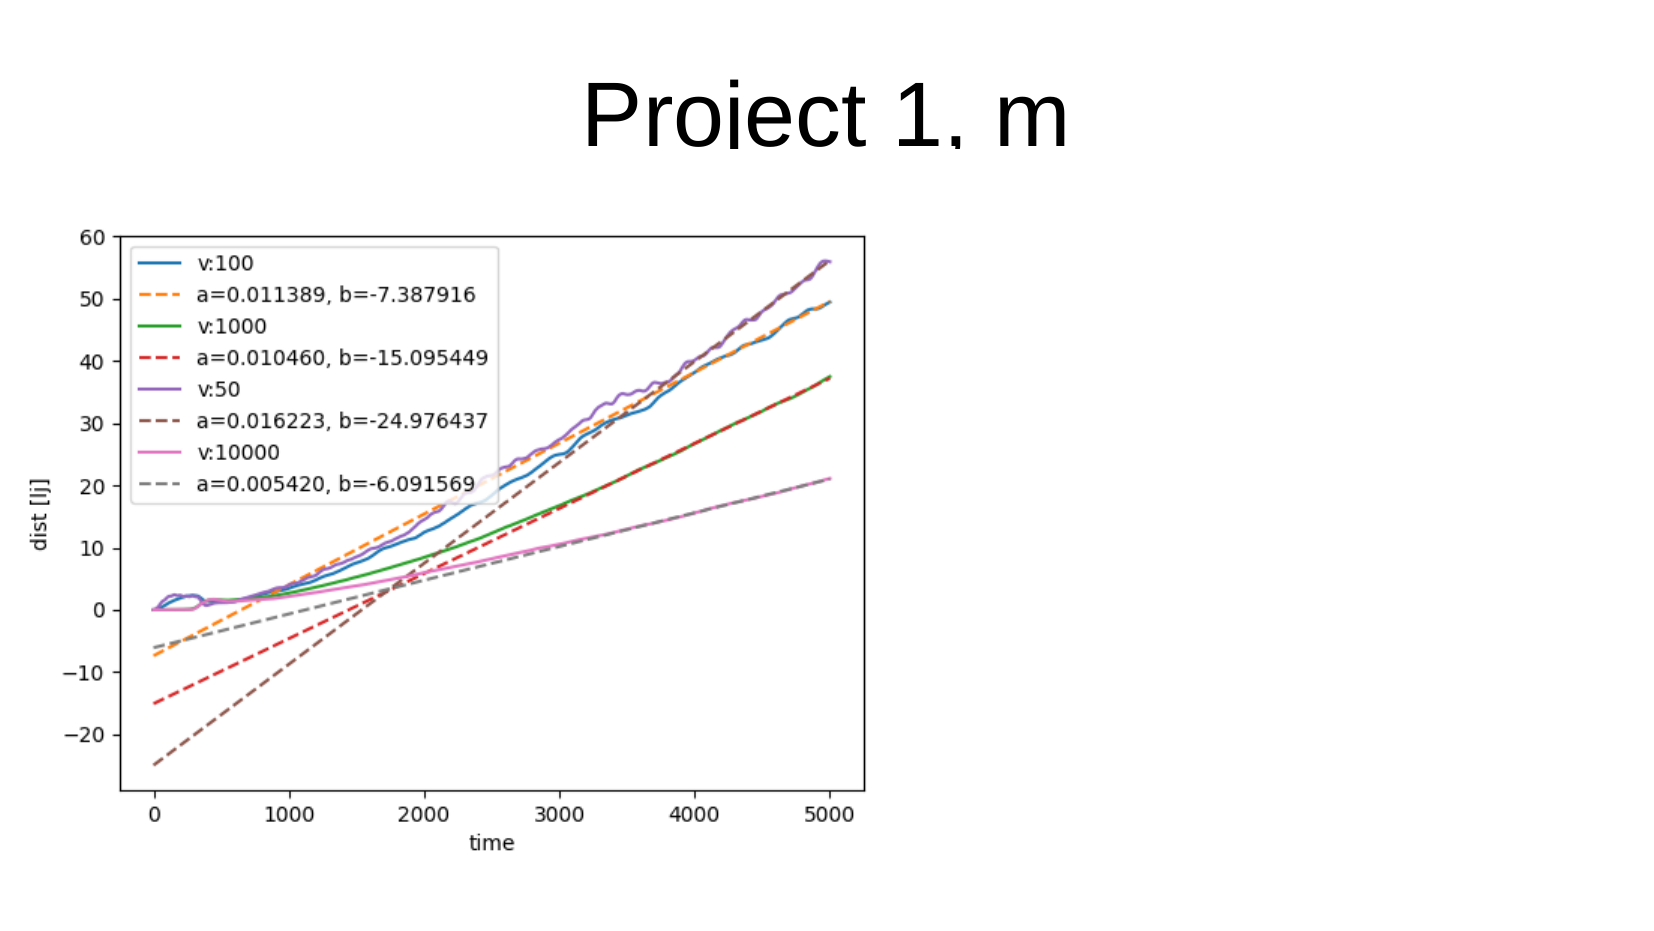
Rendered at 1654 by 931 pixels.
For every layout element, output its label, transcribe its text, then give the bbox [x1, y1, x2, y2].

title Project 1, m [82, 37, 1571, 193]
picture [0, 149, 960, 870]
